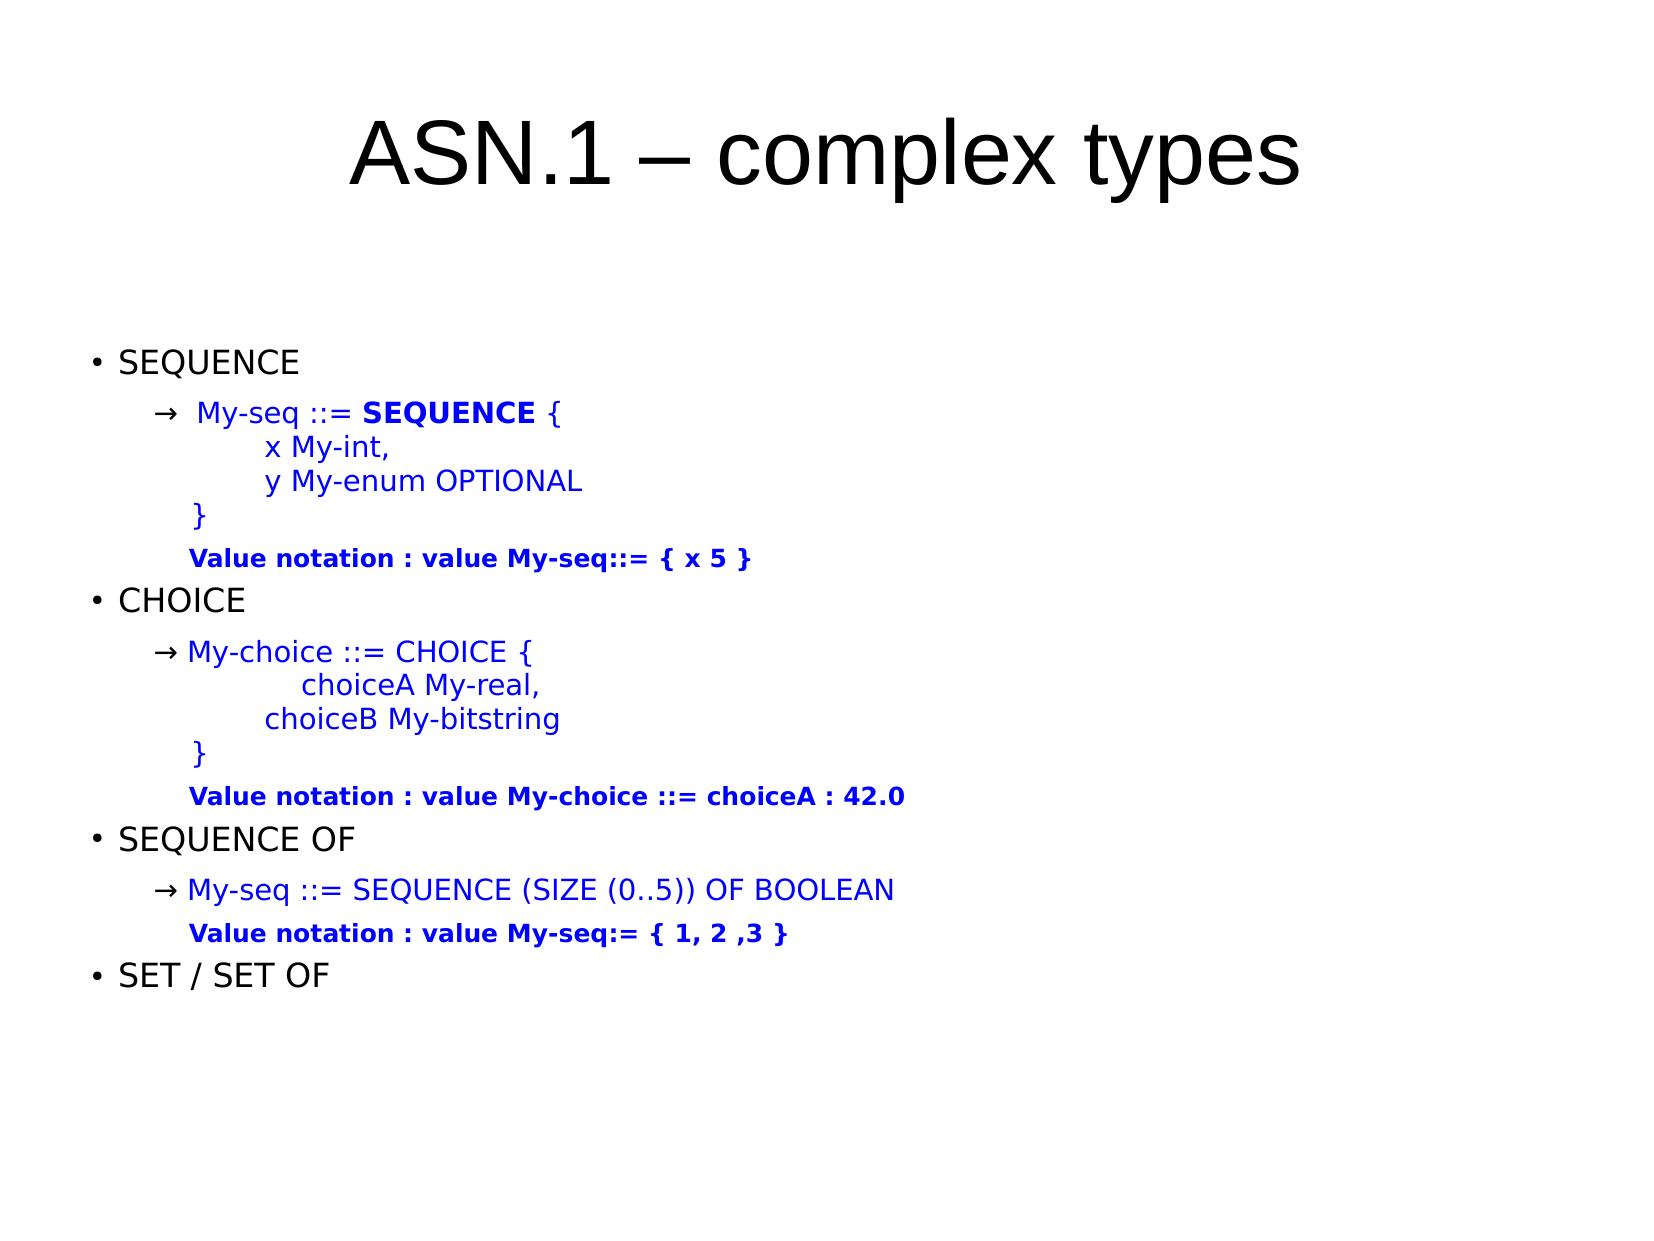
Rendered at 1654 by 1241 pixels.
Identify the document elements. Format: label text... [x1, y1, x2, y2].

list SEQUENCE → My-seq ::= SEQUENCE { x My-int, y My-enum OPTIONAL } Value notation : value My-seq::= { x 5 } CHOICE → My-choice ::= CHOICE { choiceA My-real, choiceB My-bitstring } Value notation : value My-choice ::= choiceA : 42.0 SEQUENCE OF → My-seq ::= SEQUENCE (SIZE (0..5)) OF BOOLEAN Value notation : value My-seq:= { 1, 2 ,3 } SET / SET OF [82, 290, 1538, 1010]
title ASN.1 – complex types [82, 49, 1571, 257]
